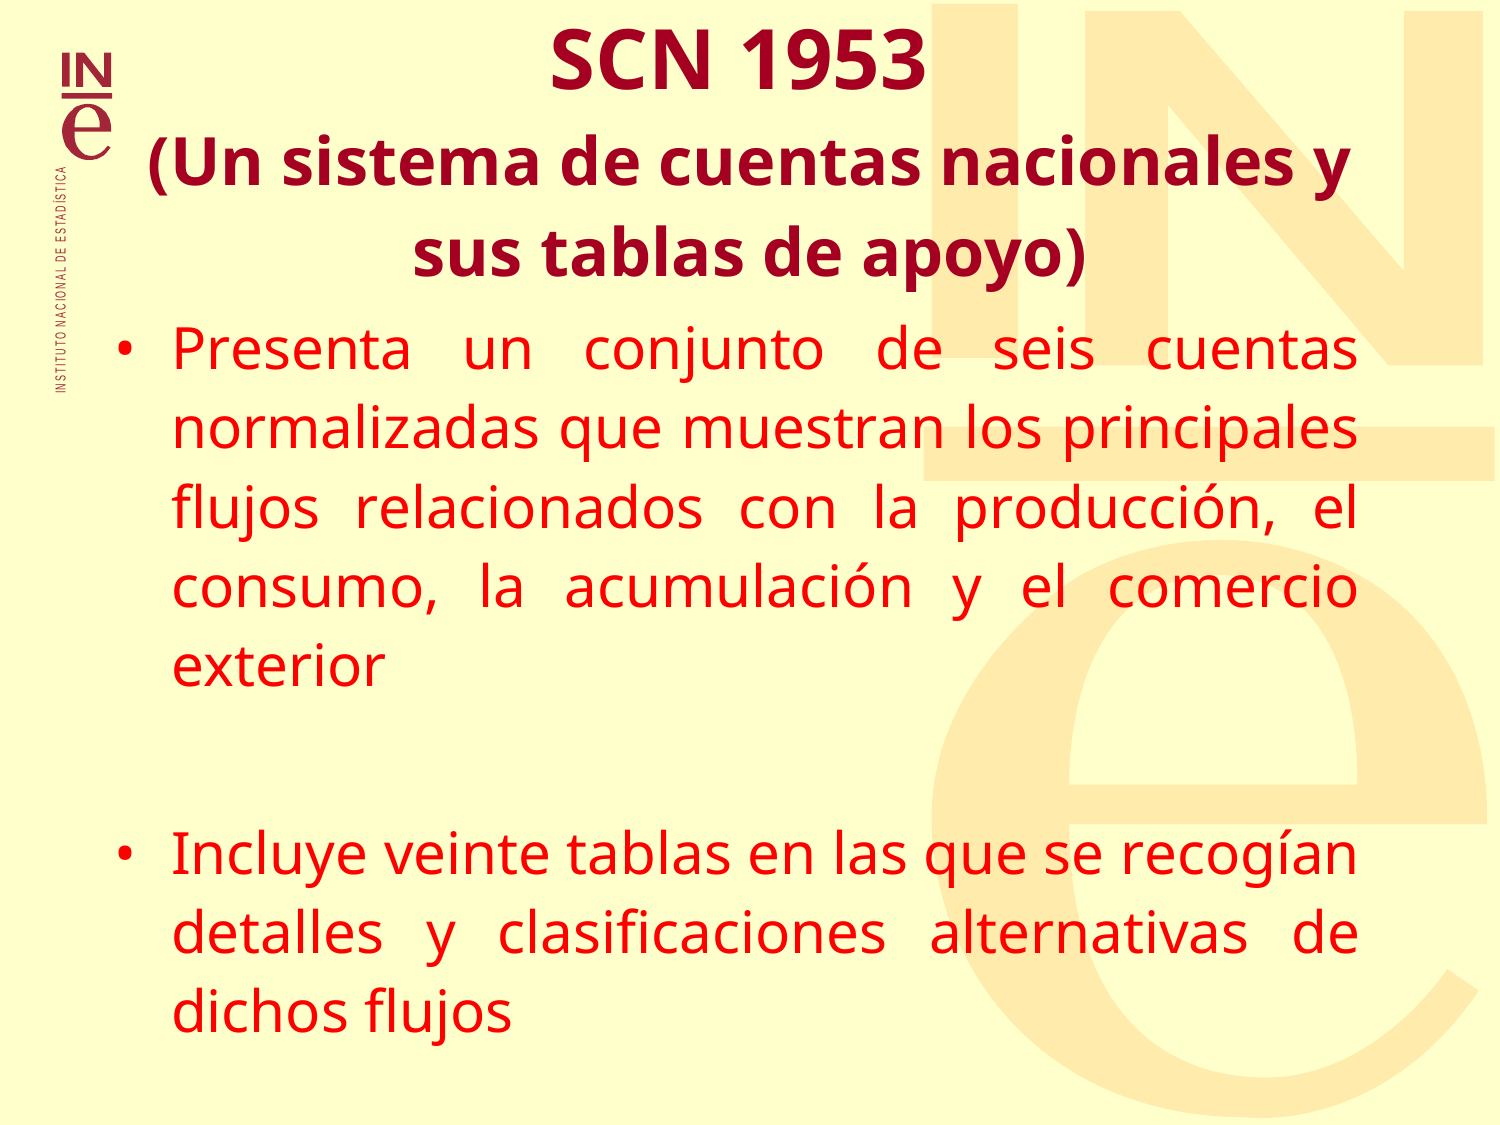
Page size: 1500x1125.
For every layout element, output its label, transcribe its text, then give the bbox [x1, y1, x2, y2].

list Presenta un conjunto de seis cuentas normalizadas que muestran los principales flujos relacionados con la producción, el consumo, la acumulación y el comercio exterior Incluye veinte tablas en las que se recogían detalles y clasificaciones alternativas de dichos flujos [99, 299, 1375, 1088]
title SCN 1953 (Un sistema de cuentas nacionales y sus tablas de apoyo) [112, 16, 1388, 372]
